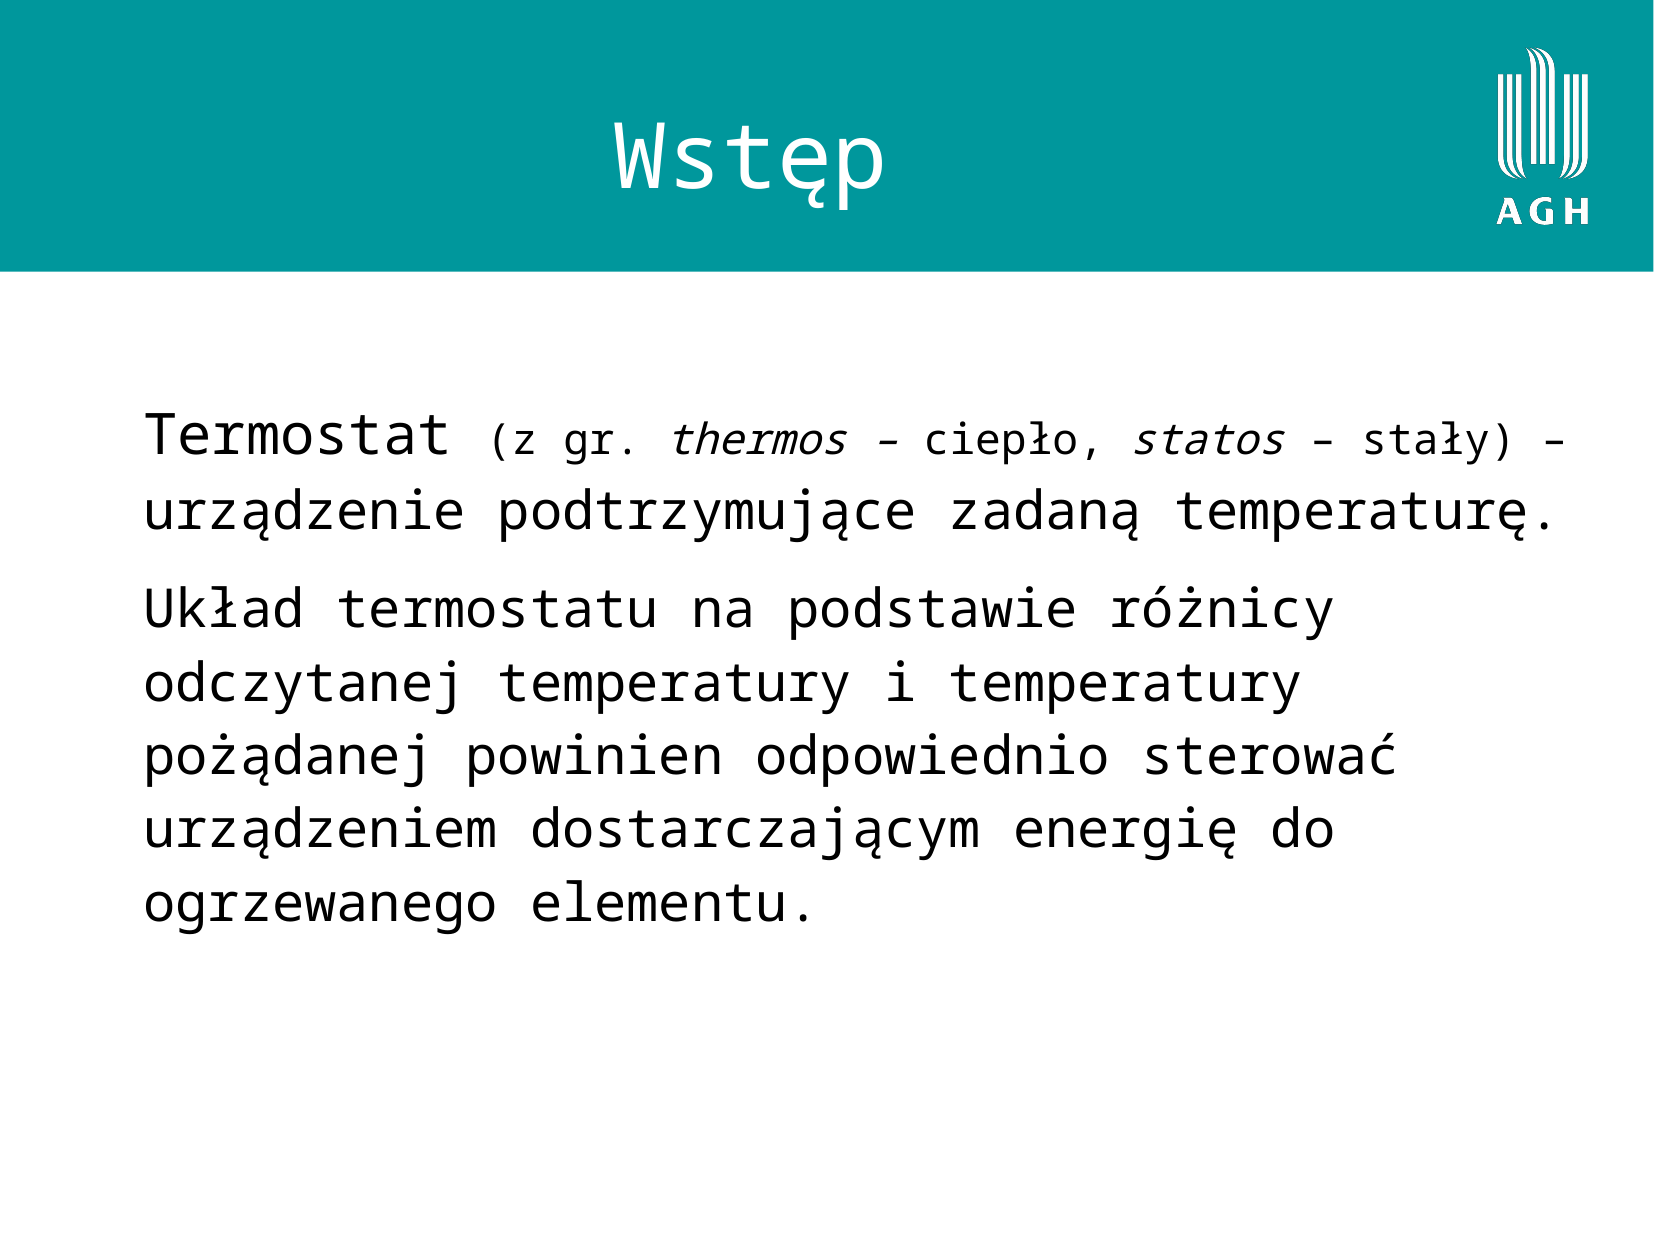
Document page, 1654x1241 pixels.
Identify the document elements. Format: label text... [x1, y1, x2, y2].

list Termostat (z gr. thermos – ciepło, statos – stały) – urządzenie podtrzymujące zadaną temperaturę. Układ termostatu na podstawie różnicy odczytanej temperatury i temperatury pożądanej powinien odpowiednio sterować urządzeniem dostarczającym energię do ogrzewanego elementu. [82, 290, 1571, 1010]
title Wstęp [82, 49, 1418, 257]
picture [1496, 47, 1588, 225]
